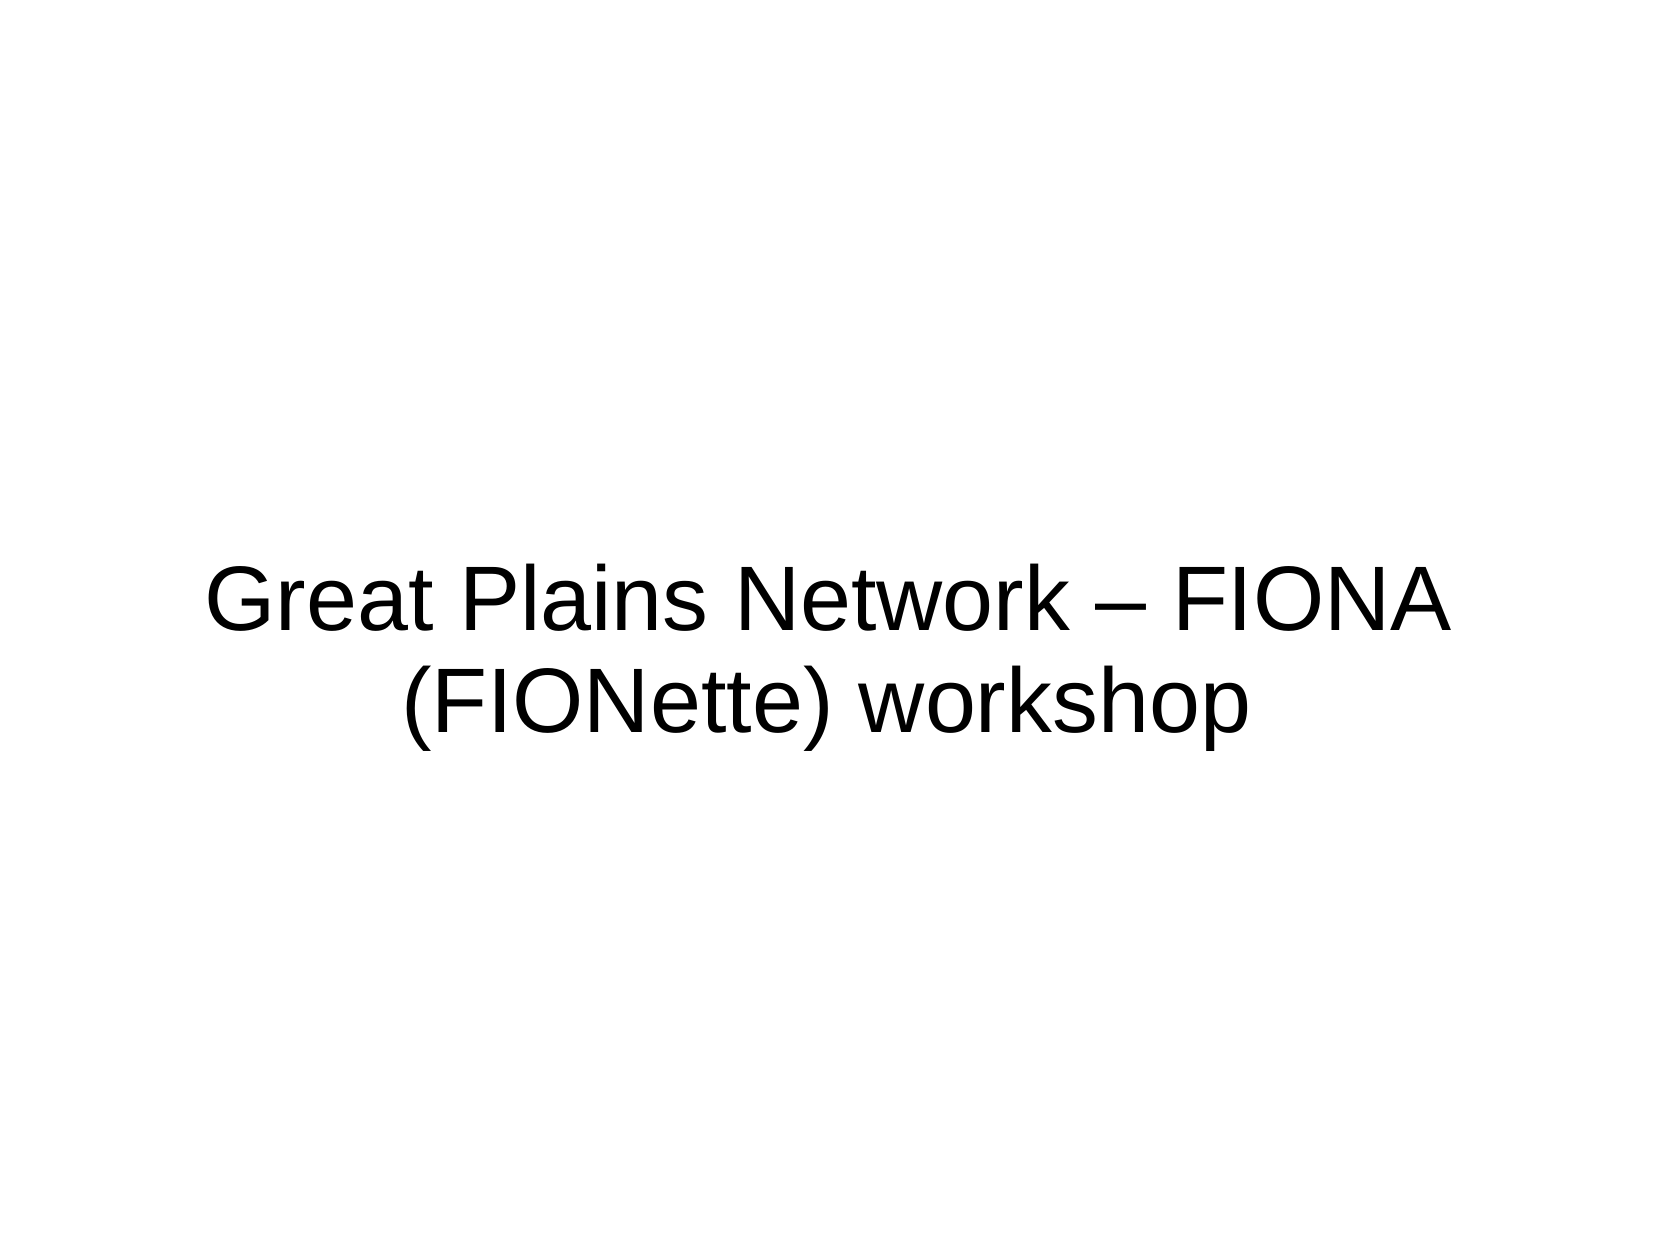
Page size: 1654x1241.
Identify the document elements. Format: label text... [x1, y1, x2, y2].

subtitle Great Plains Network – FIONA (FIONette) workshop [82, 290, 1571, 1010]
